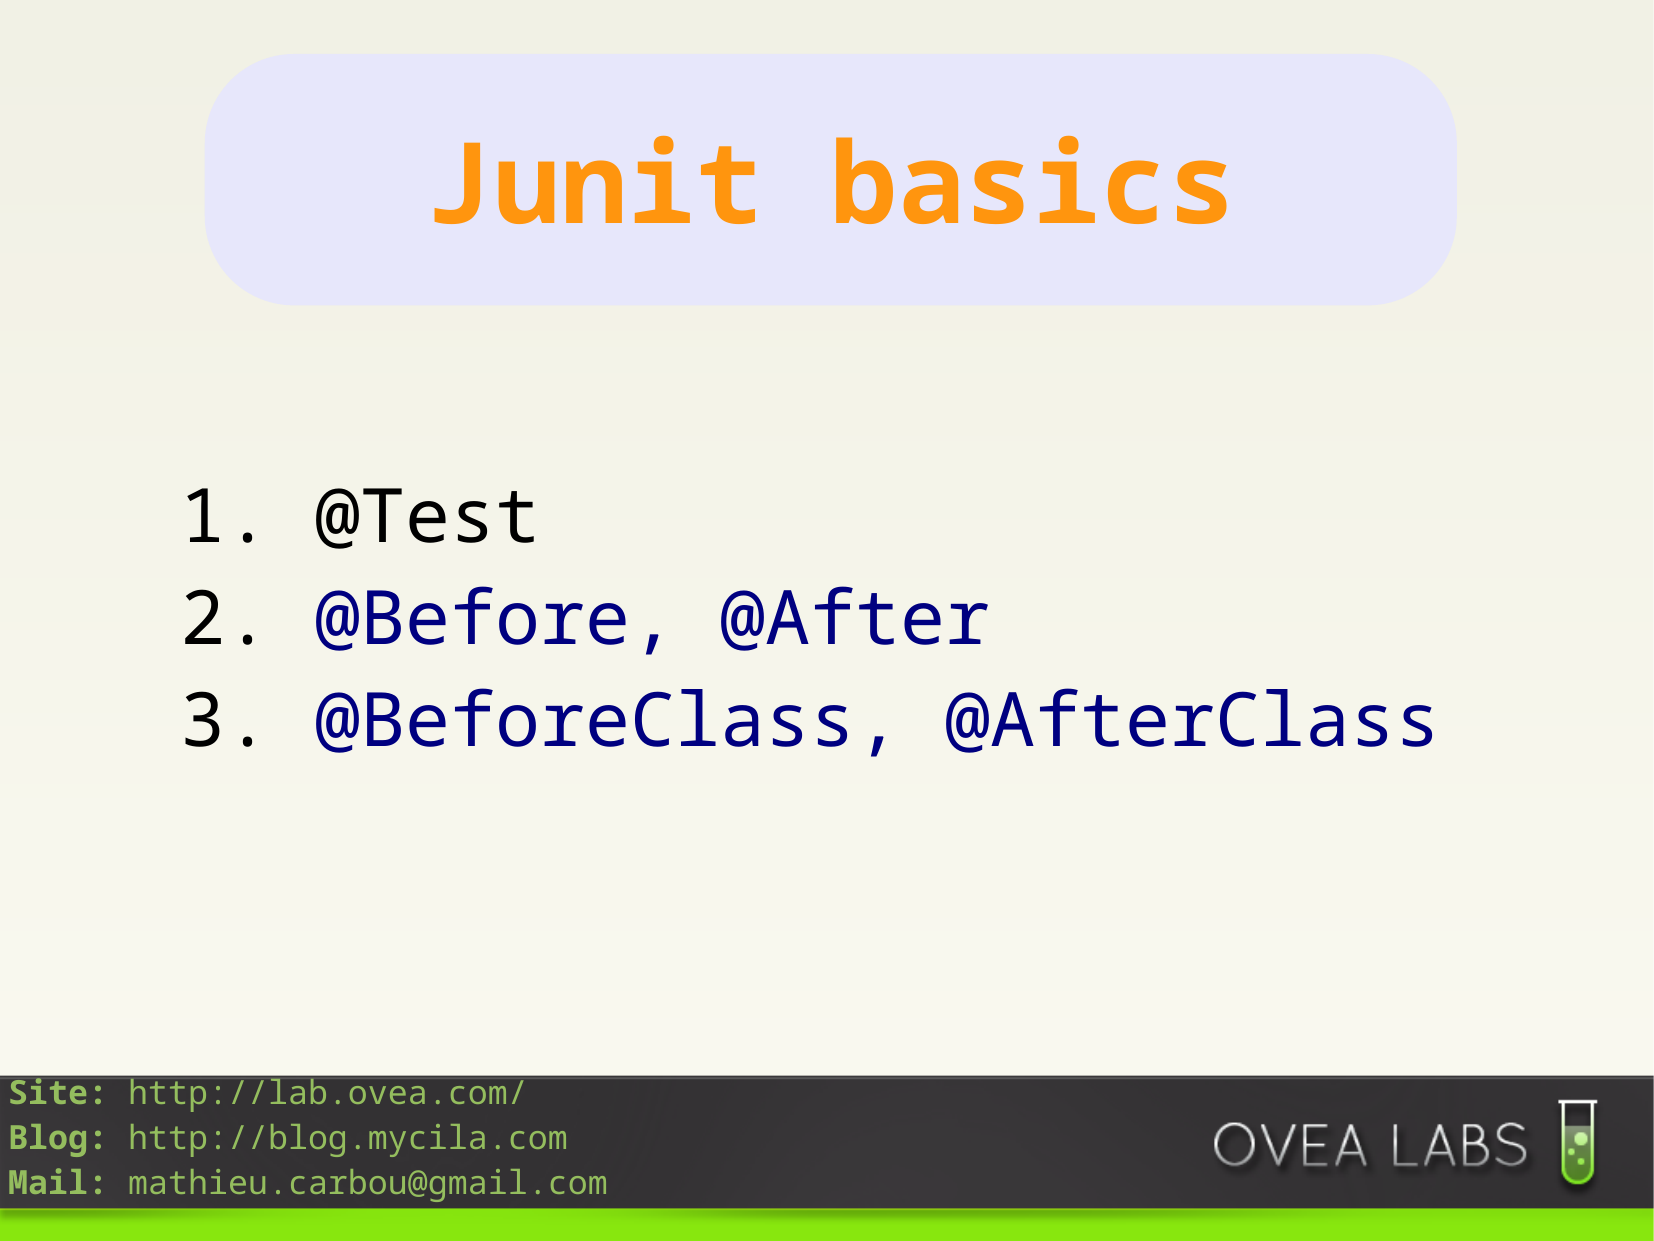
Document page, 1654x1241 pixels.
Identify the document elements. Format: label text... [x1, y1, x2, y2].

text_box @Test @Before, @After @BeforeClass, @AfterClass [165, 454, 1517, 977]
picture [0, 0, 1654, 1241]
text_box Junit basics [204, 53, 1457, 306]
